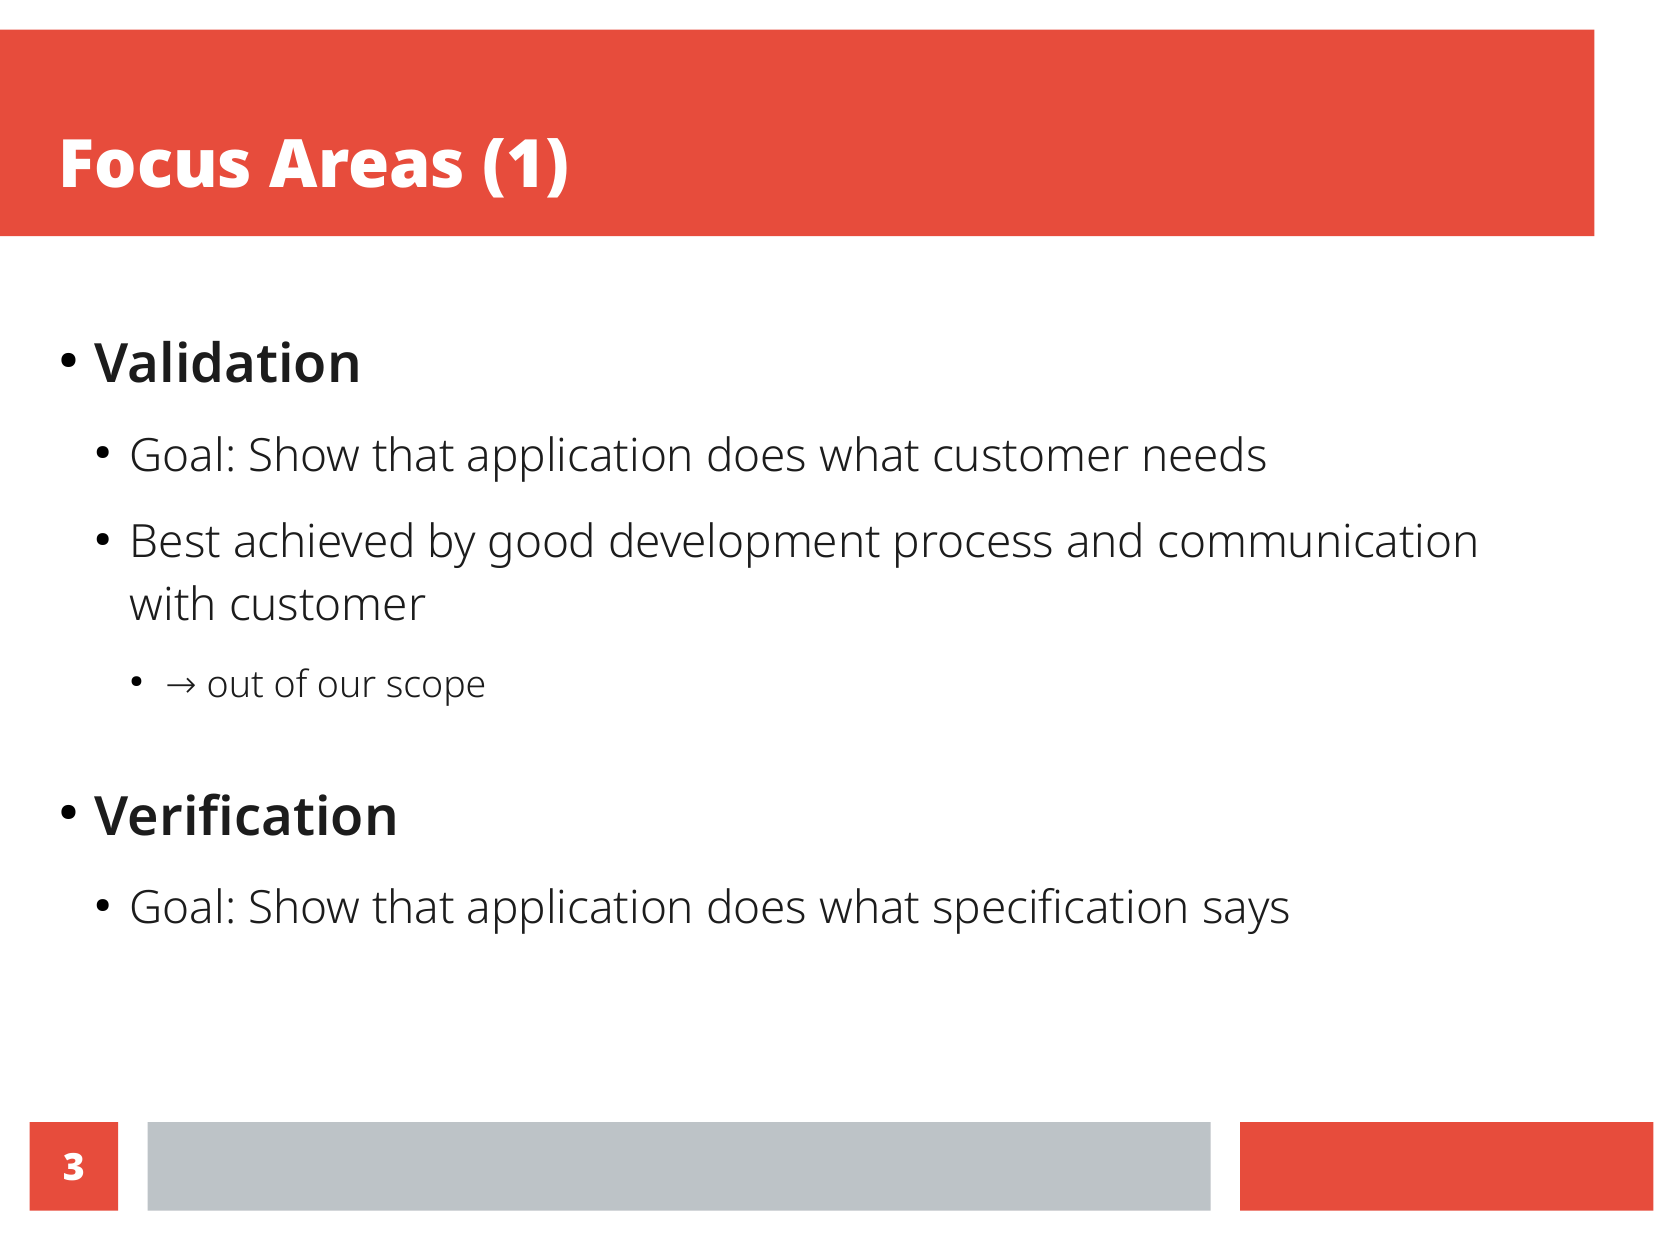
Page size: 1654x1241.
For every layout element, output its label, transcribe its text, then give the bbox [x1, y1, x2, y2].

list Validation Goal: Show that application does what customer needs Best achieved by good development process and communication with customer → out of our scope Verification Goal: Show that application does what specification says [59, 324, 1565, 1093]
title Focus Areas (1) [59, 59, 1595, 207]
